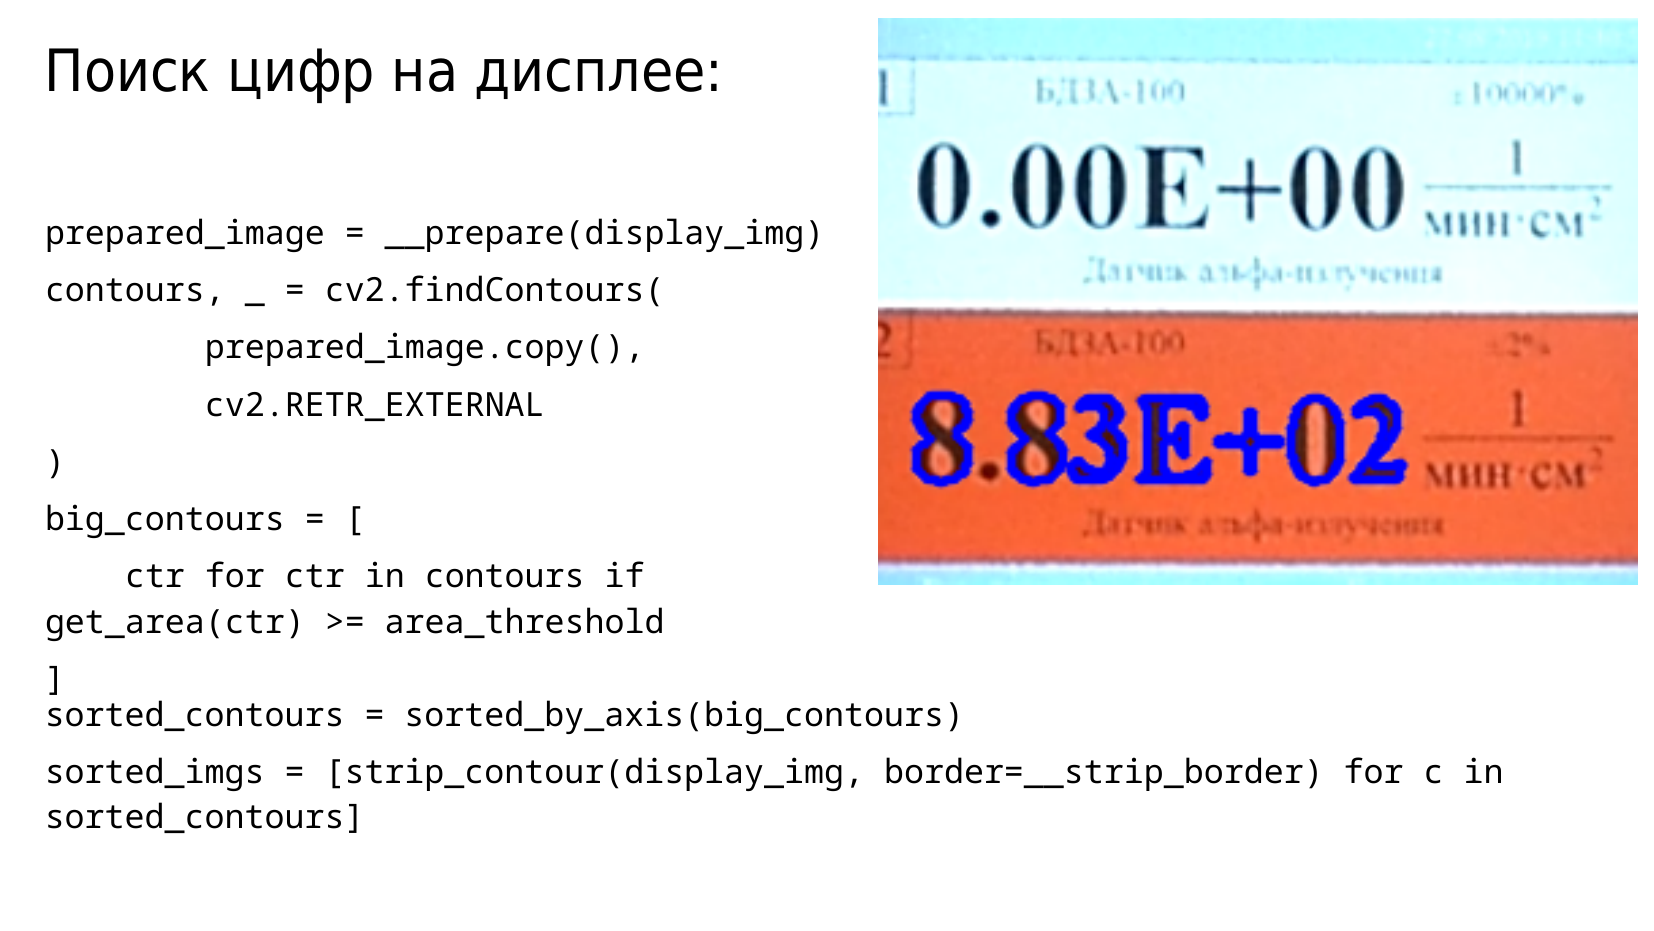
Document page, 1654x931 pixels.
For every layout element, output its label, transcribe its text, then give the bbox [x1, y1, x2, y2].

text_box Поиск цифр на дисплее: [30, 30, 878, 113]
text_box sorted_contours = sorted_by_axis(big_contours) sorted_imgs = [strip_contour(display_img, border=__strip_border) for c in sorted_contours] [30, 683, 1636, 894]
picture [878, 18, 1638, 586]
list prepared_image = __prepare(display_img) contours, _ = cv2.findContours( prepared_image.copy(), cv2.RETR_EXTERNAL ) big_contours = [ ctr for ctr in contours if get_area(ctr) >= area_threshold ] [45, 209, 841, 683]
